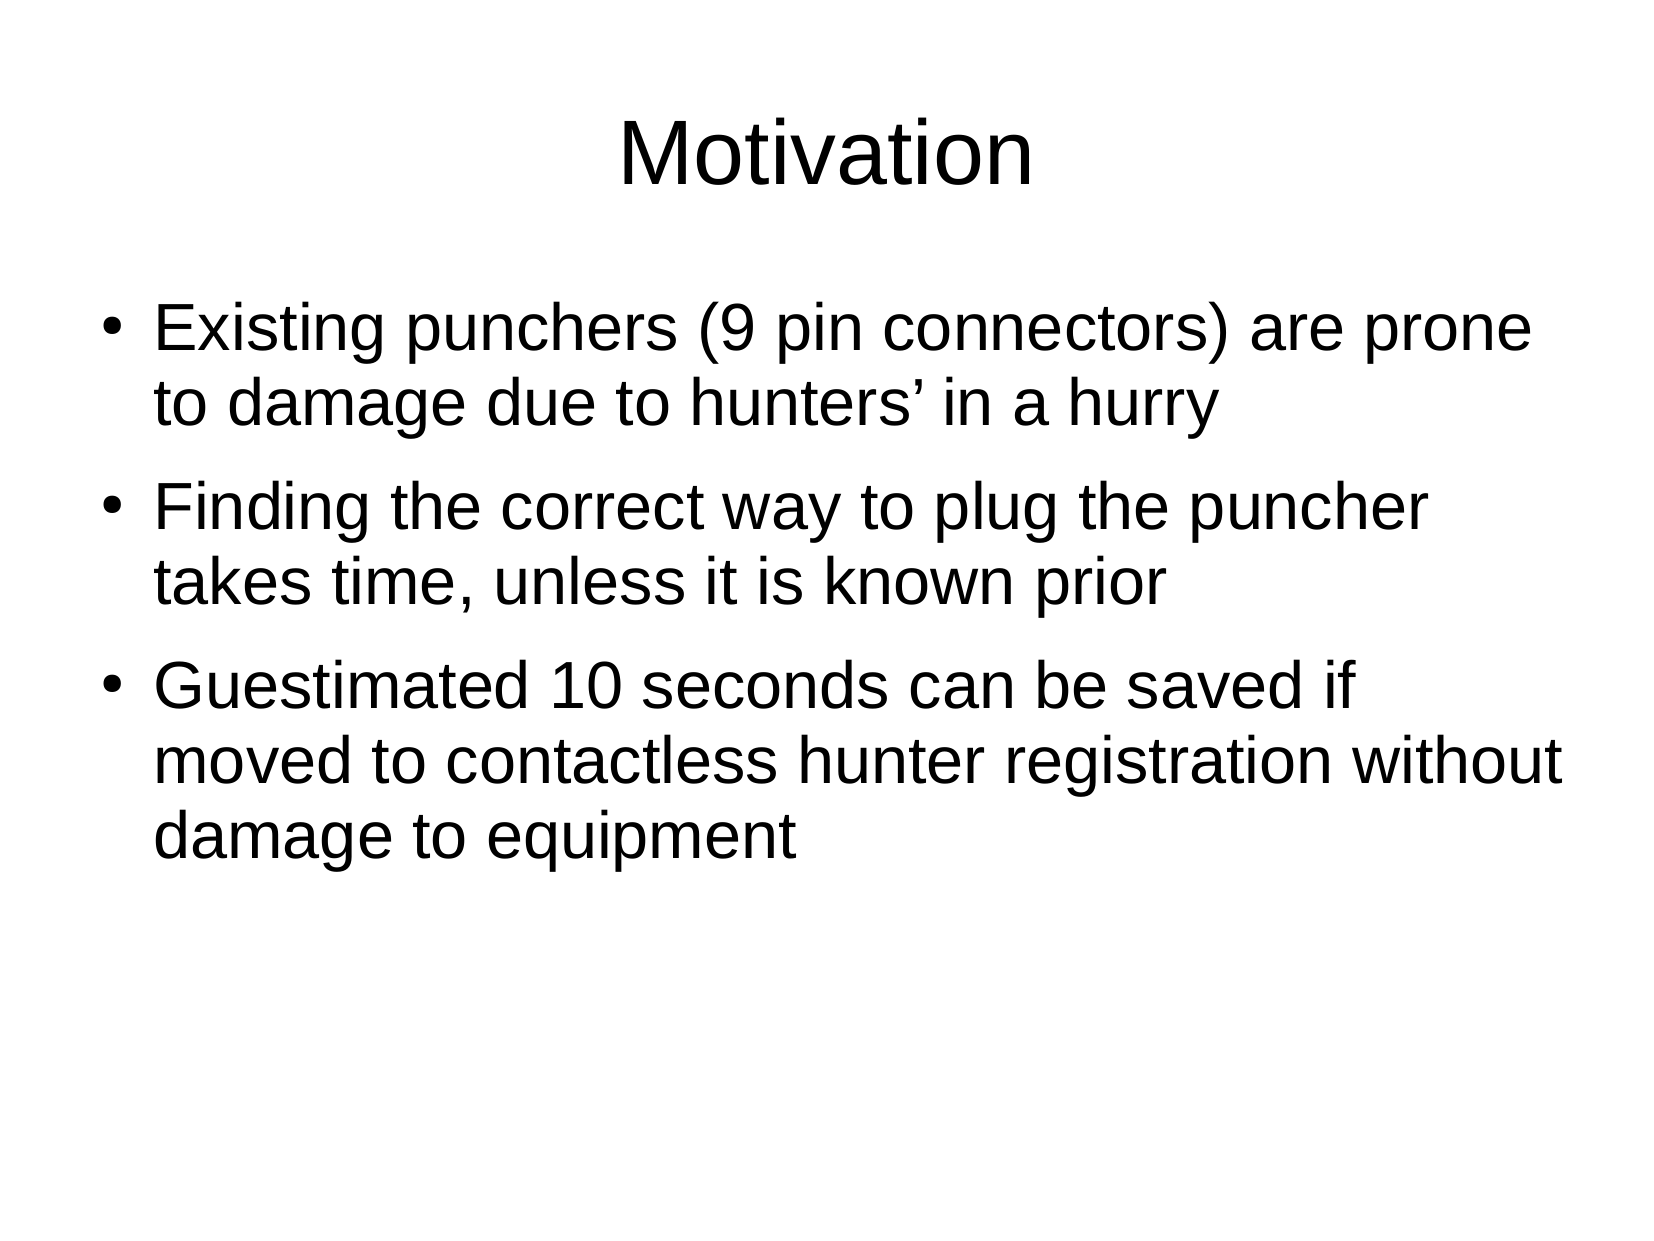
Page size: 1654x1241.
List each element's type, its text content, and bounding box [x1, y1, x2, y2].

title Motivation [82, 49, 1571, 257]
list Existing punchers (9 pin connectors) are prone to damage due to hunters’ in a hurry Finding the correct way to plug the puncher takes time, unless it is known prior Guestimated 10 seconds can be saved if moved to contactless hunter registration without damage to equipment [82, 290, 1571, 1010]
